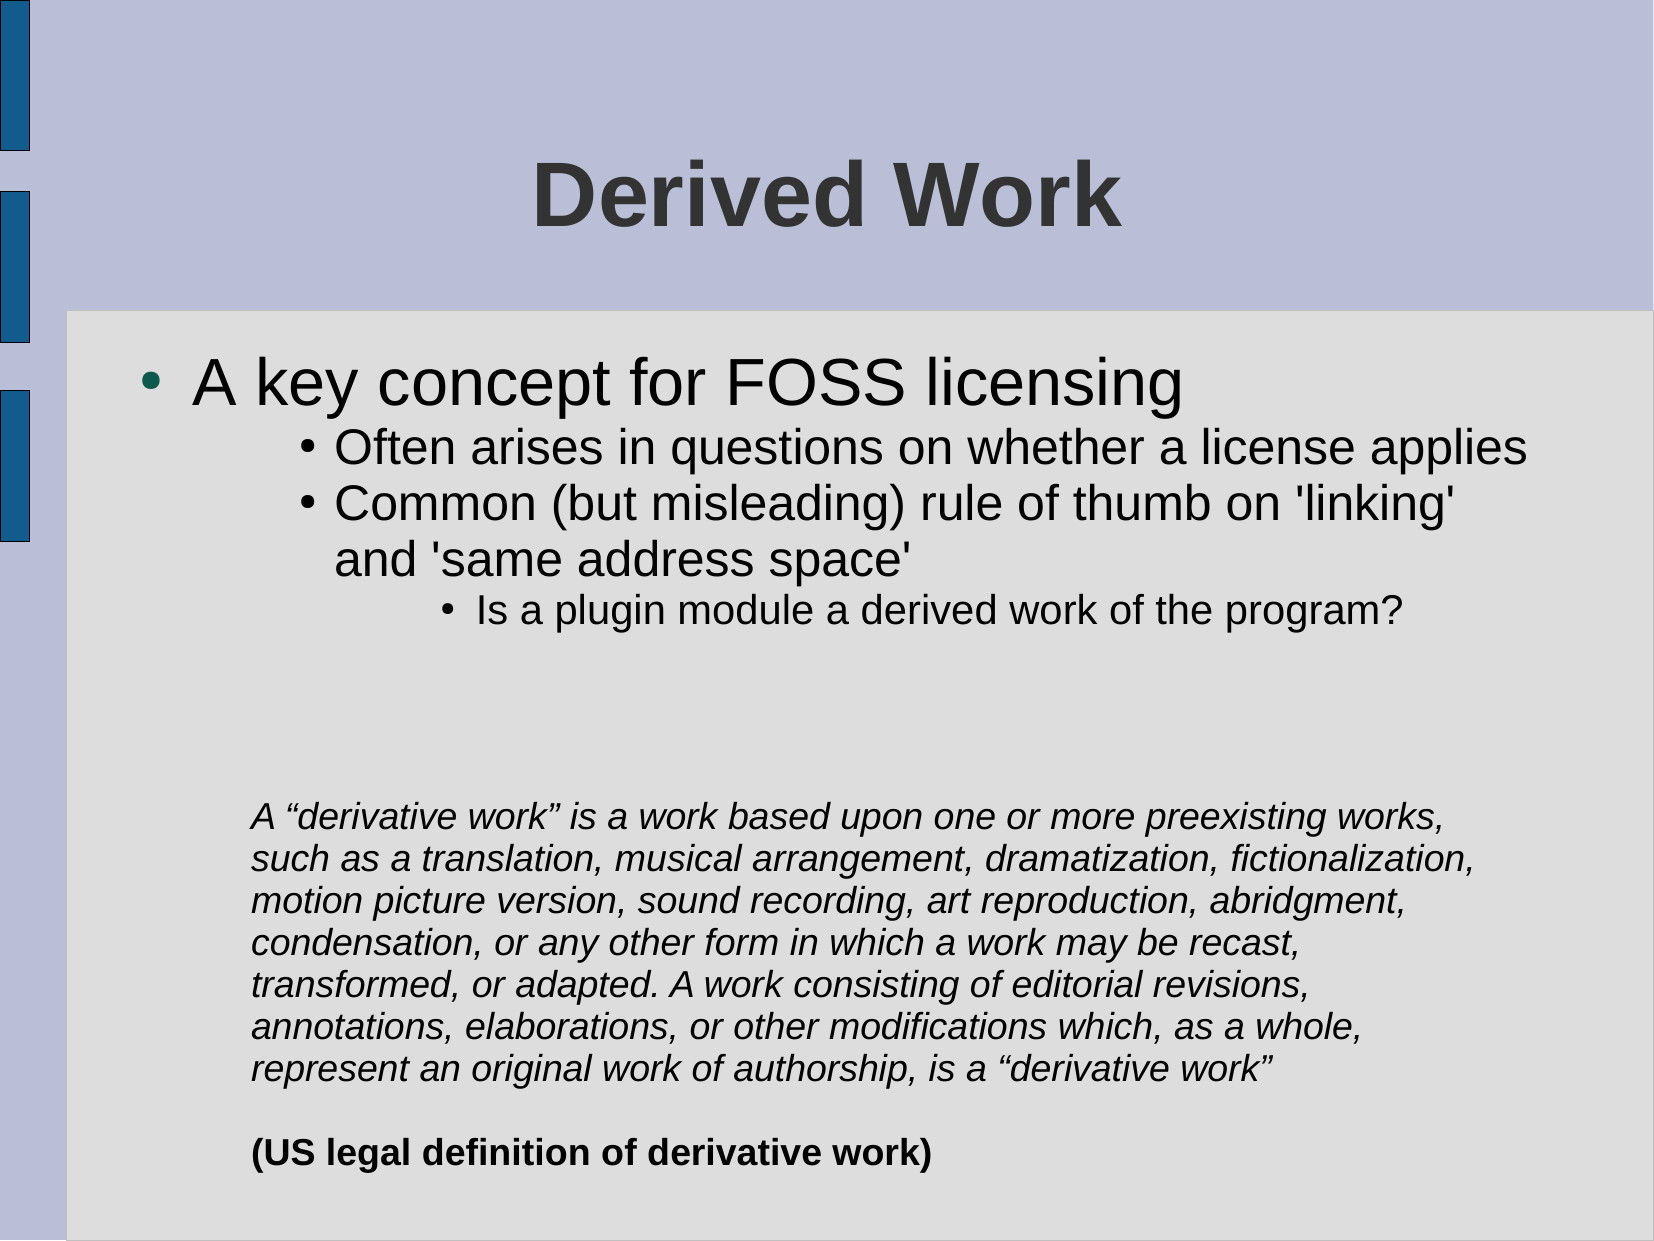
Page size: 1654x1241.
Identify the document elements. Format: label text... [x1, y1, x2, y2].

title Derived Work [121, 98, 1534, 291]
text_box A “derivative work” is a work based upon one or more preexisting works, such as a translation, musical arrangement, dramatization, fictionalization, motion picture version, sound recording, art reproduction, abridgment, condensation, or any other form in which a work may be recast, transformed, or adapted. A work consisting of editorial revisions, annotations, elaborations, or other modifications which, as a whole, represent an original work of authorship, is a “derivative work” (US legal definition of derivative work) [236, 788, 1506, 1182]
list A key concept for FOSS licensing Often arises in questions on whether a license applies Common (but misleading) rule of thumb on 'linking' and 'same address space' Is a plugin module a derived work of the program? [121, 344, 1534, 1112]
